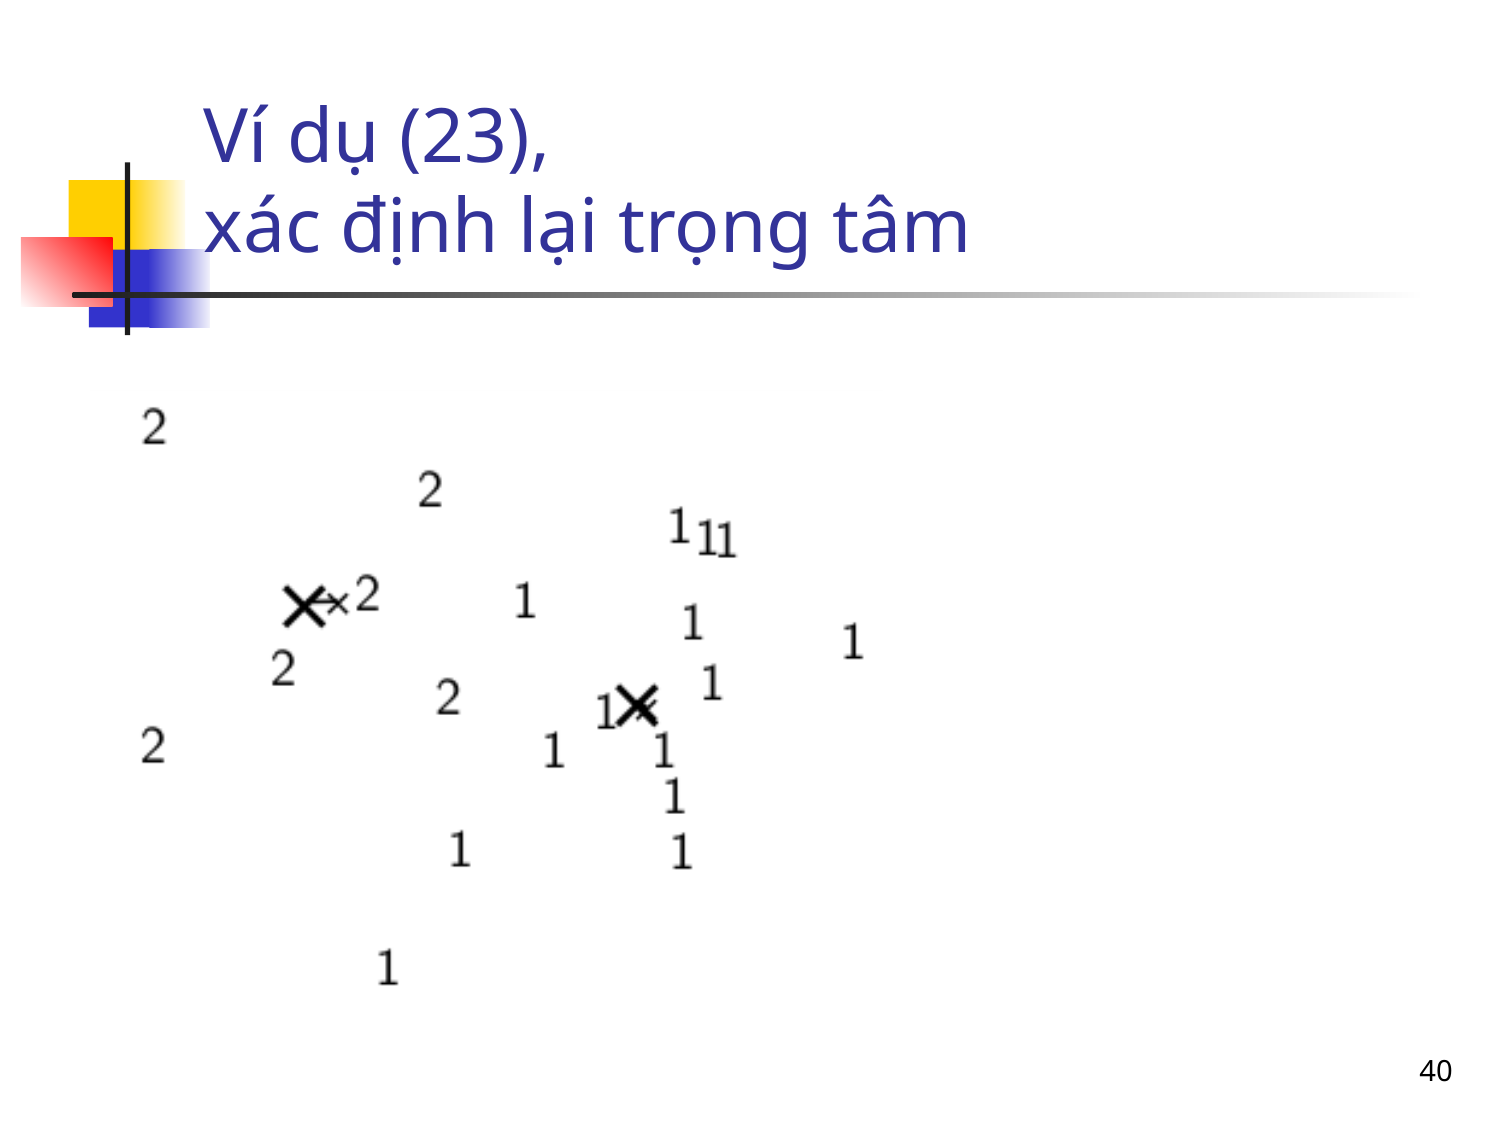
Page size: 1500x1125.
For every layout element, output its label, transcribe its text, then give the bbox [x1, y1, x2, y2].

slide_number <number> [1155, 1024, 1468, 1100]
title Ví dụ (23), xác định lại trọng tâm [188, 35, 1468, 275]
picture [90, 389, 883, 1012]
